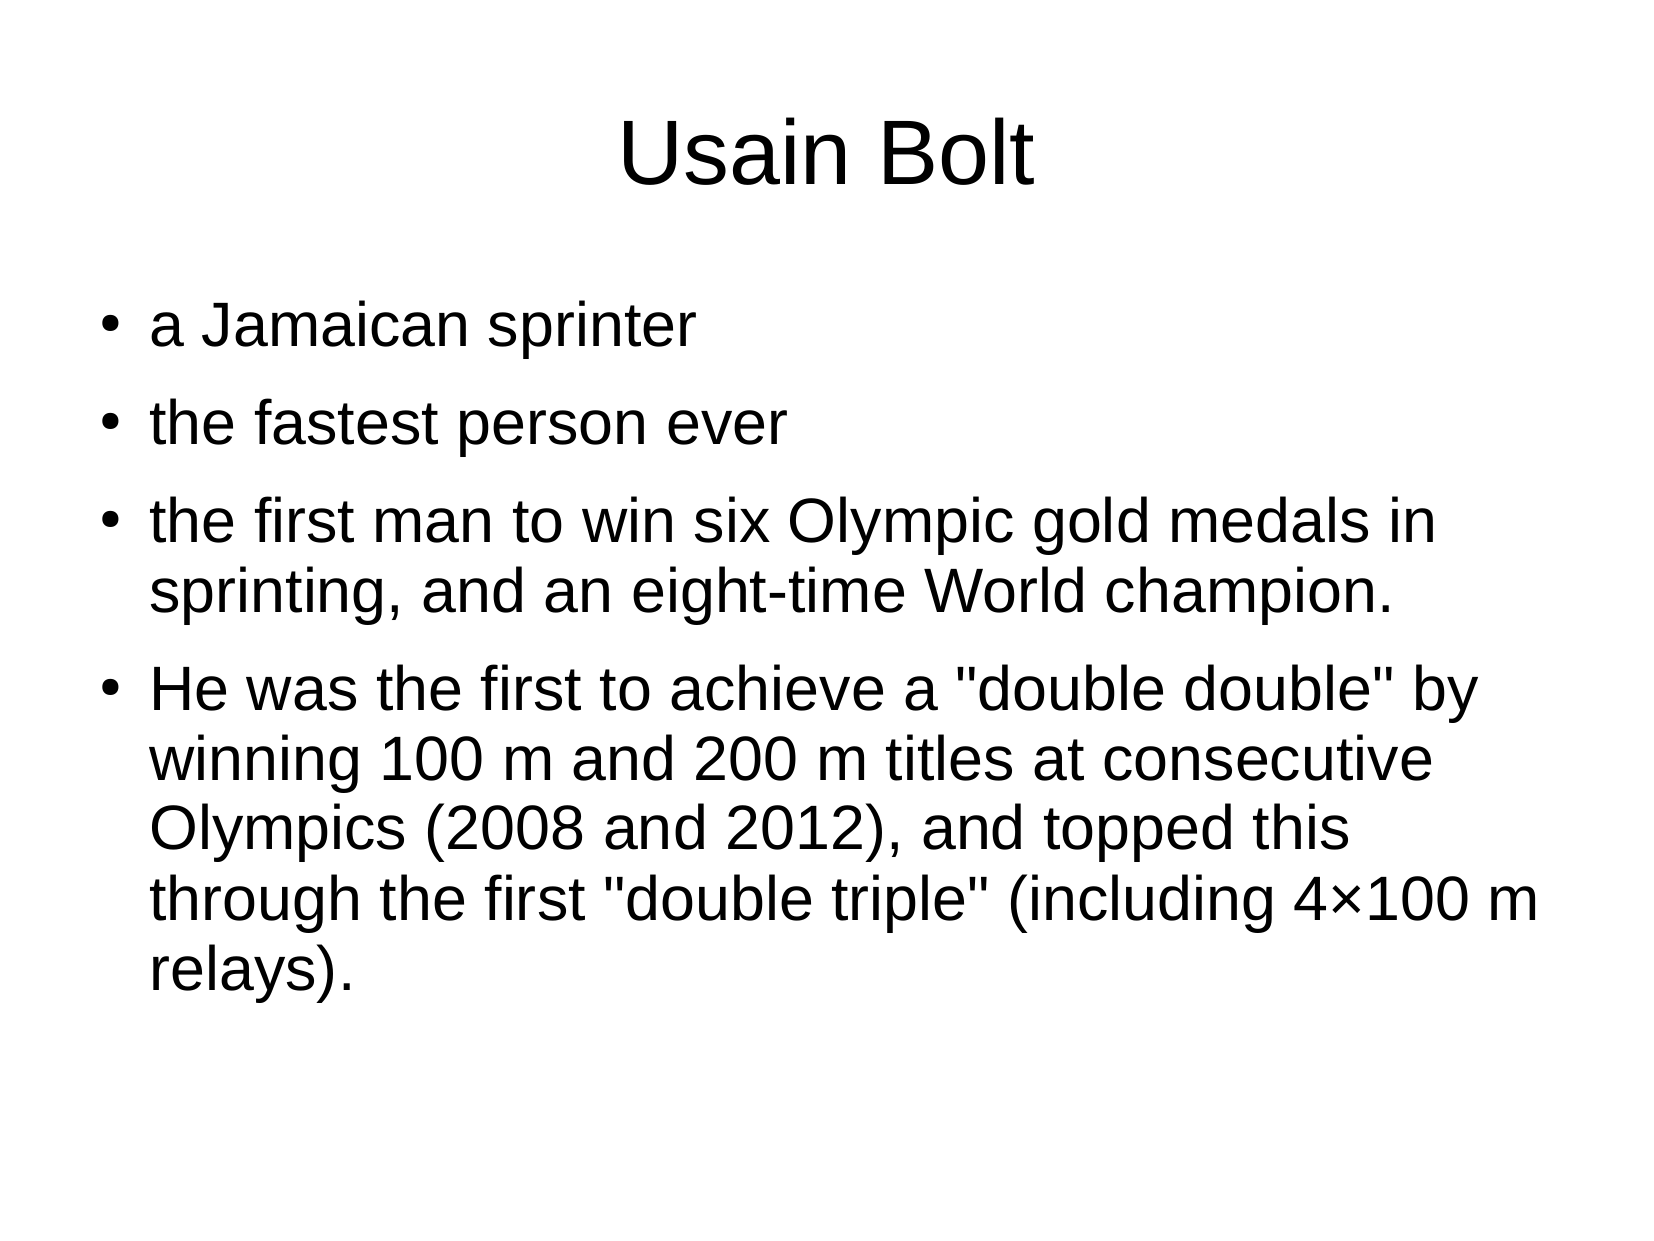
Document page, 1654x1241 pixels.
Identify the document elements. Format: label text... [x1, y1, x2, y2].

list a Jamaican sprinter the fastest person ever the first man to win six Olympic gold medals in sprinting, and an eight-time World champion. He was the first to achieve a "double double" by winning 100 m and 200 m titles at consecutive Olympics (2008 and 2012), and topped this through the first "double triple" (including 4×100 m relays). [82, 290, 1571, 1010]
title Usain Bolt [82, 49, 1571, 257]
